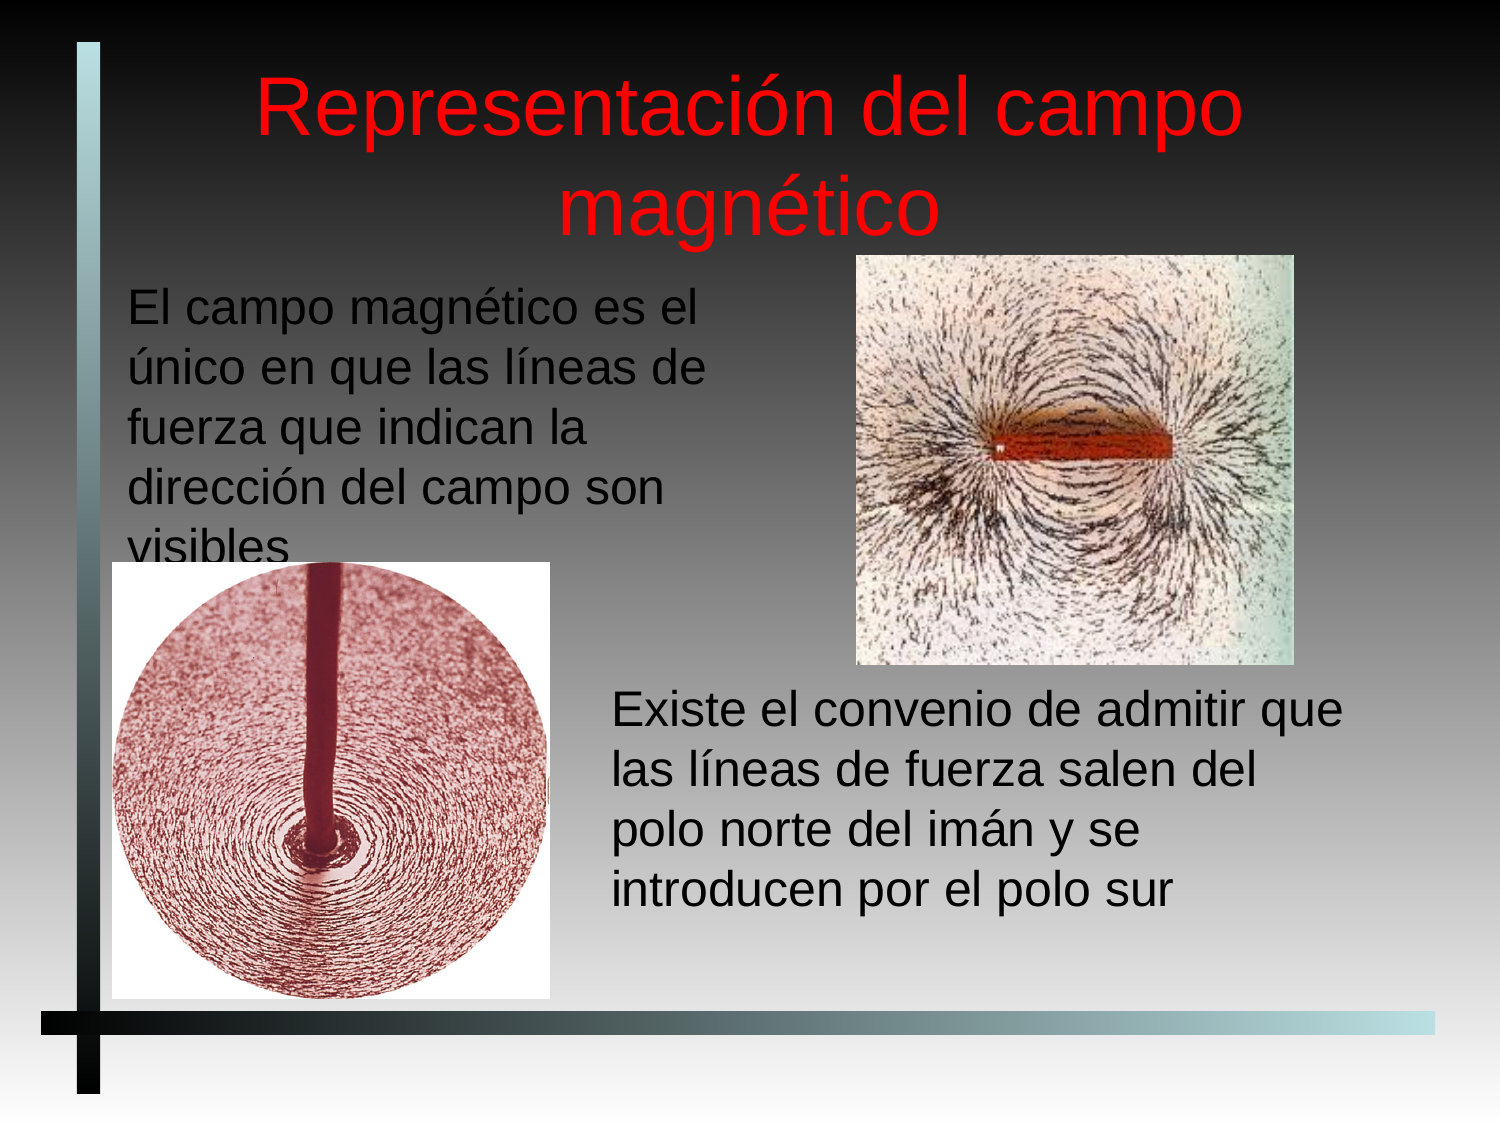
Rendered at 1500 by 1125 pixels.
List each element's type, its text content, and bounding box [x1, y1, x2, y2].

picture [856, 255, 1294, 665]
title Representación del campo magnético [75, 45, 1425, 233]
text_box Existe el convenio de admitir que las líneas de fuerza salen del polo norte del imán y se introducen por el polo sur [596, 668, 1376, 924]
text_box El campo magnético es el único en que las líneas de fuerza que indican la dirección del campo son visibles [112, 267, 786, 582]
picture [112, 562, 550, 999]
